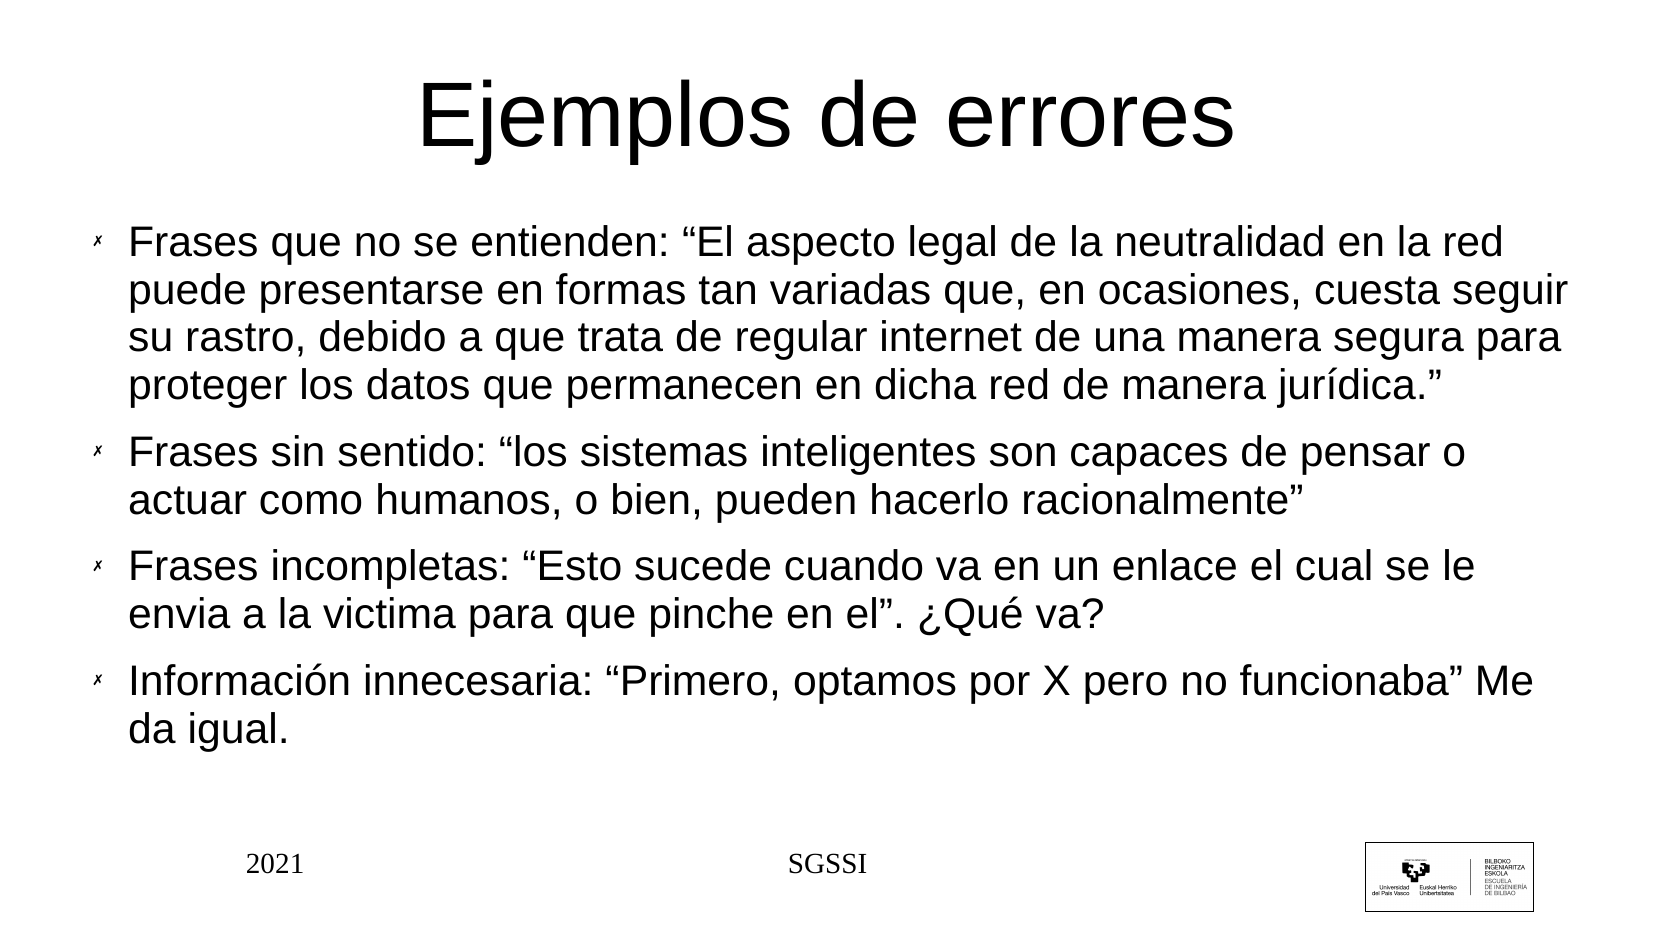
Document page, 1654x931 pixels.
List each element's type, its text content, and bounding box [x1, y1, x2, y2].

picture [1366, 843, 1533, 911]
title Ejemplos de errores [82, 37, 1571, 193]
list Frases que no se entienden: “El aspecto legal de la neutralidad en la red puede presentarse en formas tan variadas que, en ocasiones, cuesta seguir su rastro, debido a que trata de regular internet de una manera segura para proteger los datos que permanecen en dicha red de manera jurídica.” Frases sin sentido: “los sistemas inteligentes son capaces de pensar o actuar como humanos, o bien, pueden hacerlo racionalmente” Frases incompletas: “Esto sucede cuando va en un enlace el cual se le envia a la victima para que pinche en el”. ¿Qué va? Información innecesaria: “Primero, optamos por X pero no funcionaba” Me da igual. [82, 217, 1571, 758]
